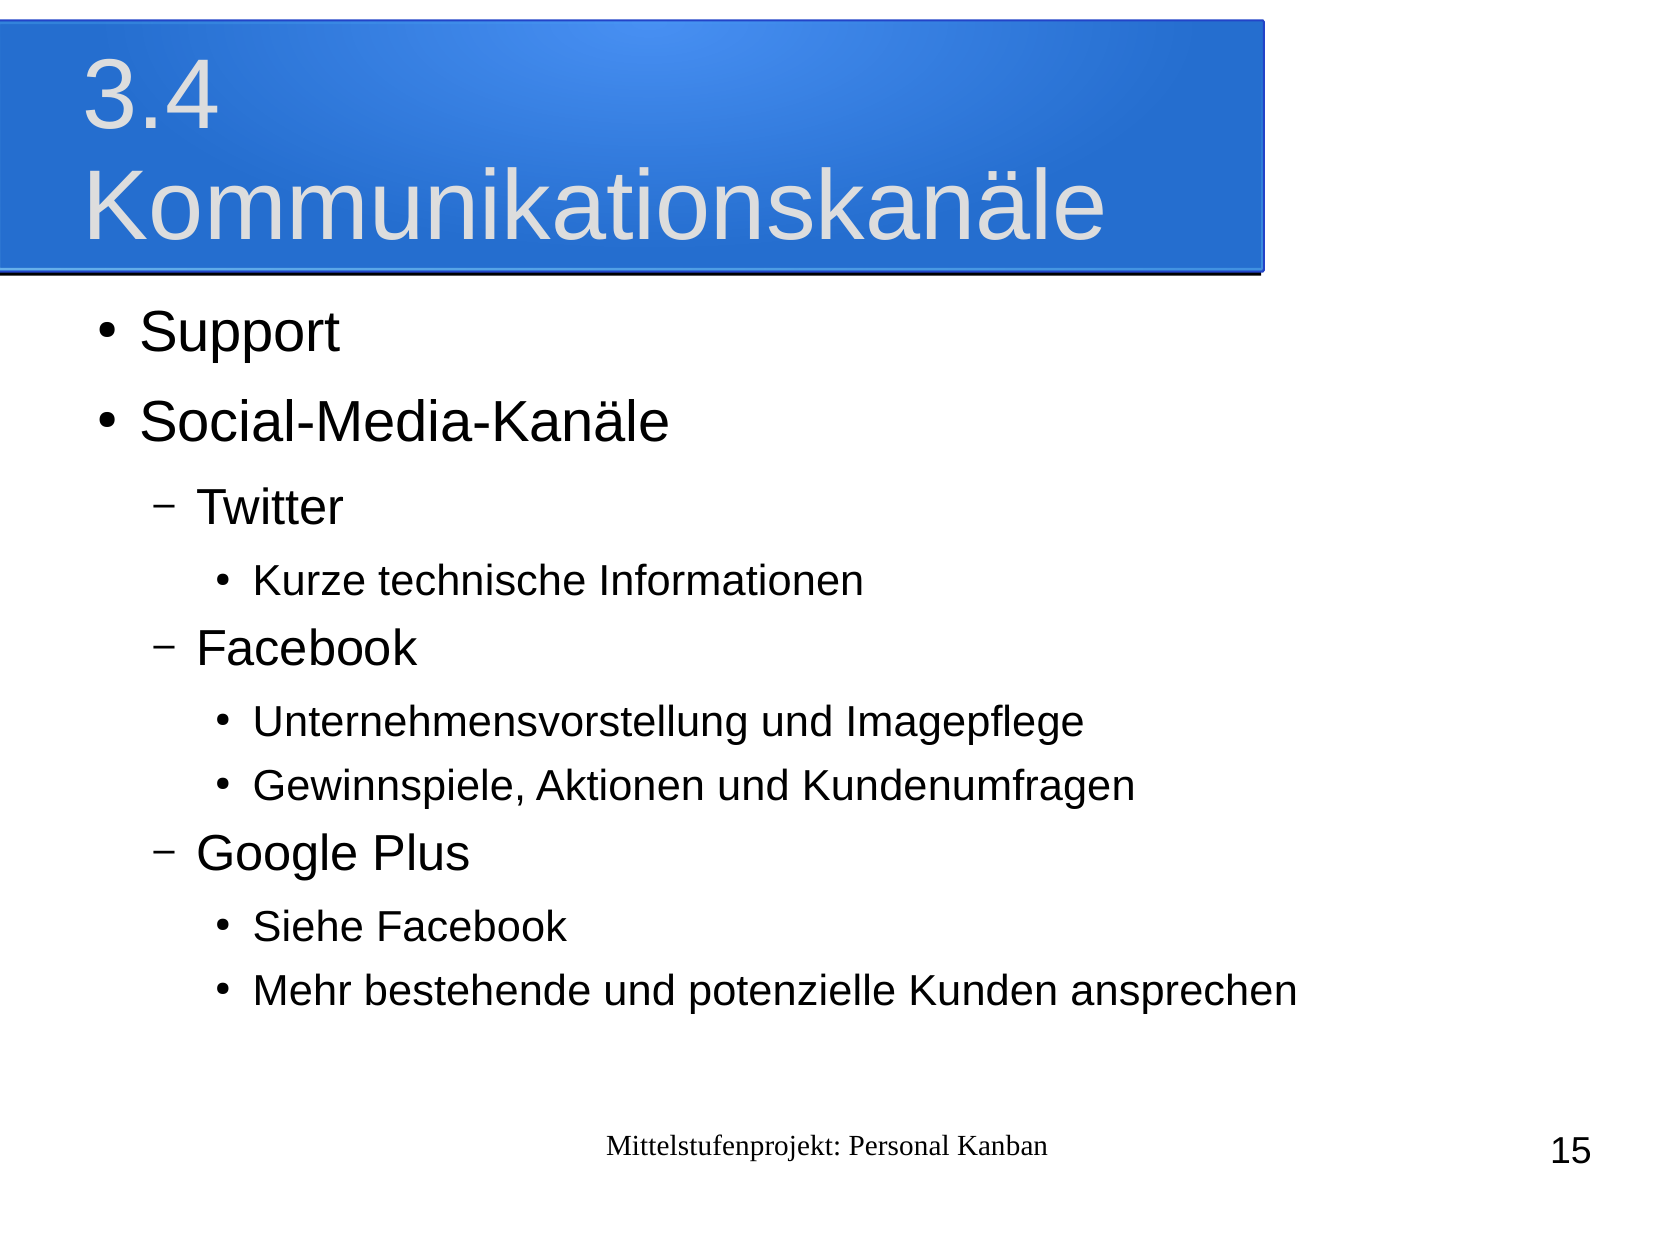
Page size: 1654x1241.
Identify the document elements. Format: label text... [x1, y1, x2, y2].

title 3.4 Kommunikationskanäle [82, 38, 1235, 261]
list Support Social-Media-Kanäle Twitter Kurze technische Informationen Facebook Unternehmensvorstellung und Imagepflege Gewinnspiele, Aktionen und Kundenumfragen Google Plus Siehe Facebook Mehr bestehende und potenzielle Kunden ansprechen [82, 299, 1571, 1019]
text_box 15 [1535, 1122, 1654, 1194]
